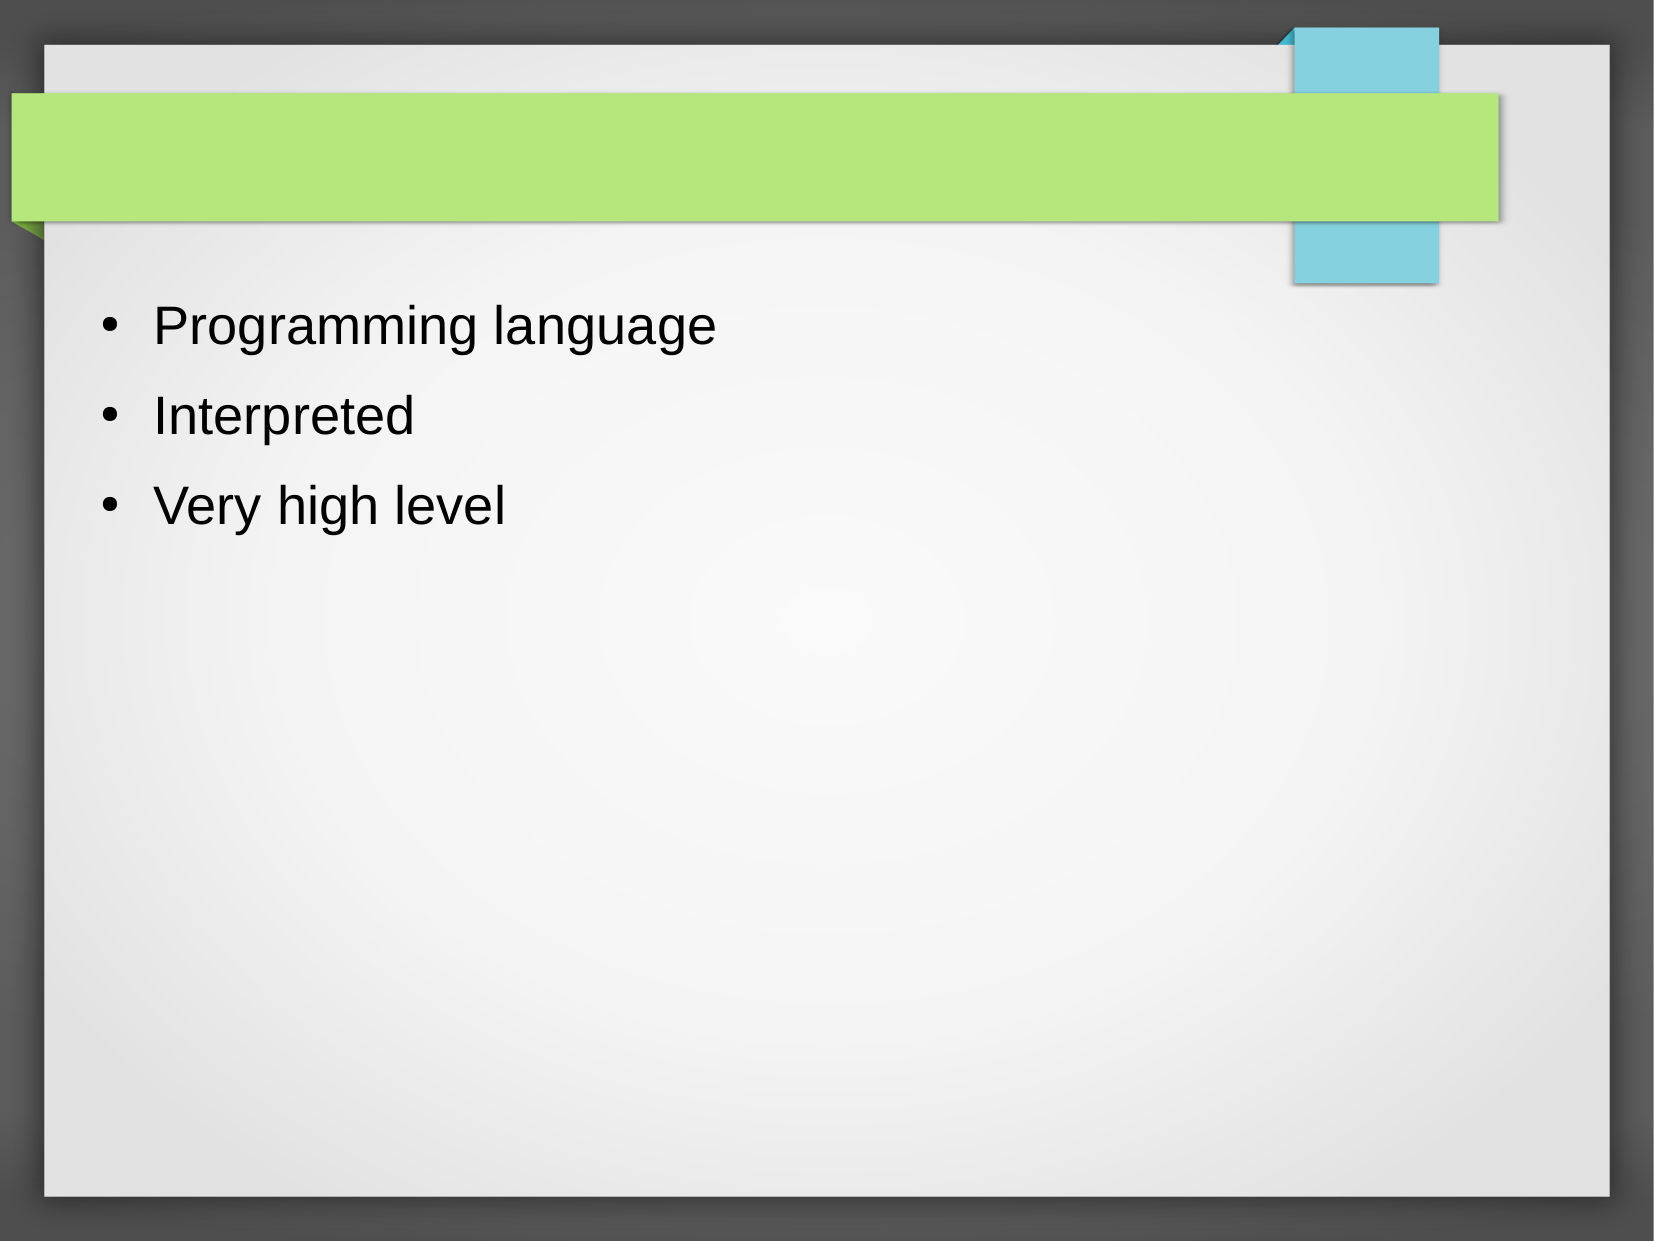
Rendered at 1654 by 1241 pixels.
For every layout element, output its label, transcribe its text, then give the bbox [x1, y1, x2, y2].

list Programming language Interpreted Very high level [82, 295, 1571, 1015]
picture [0, 0, 1654, 1241]
